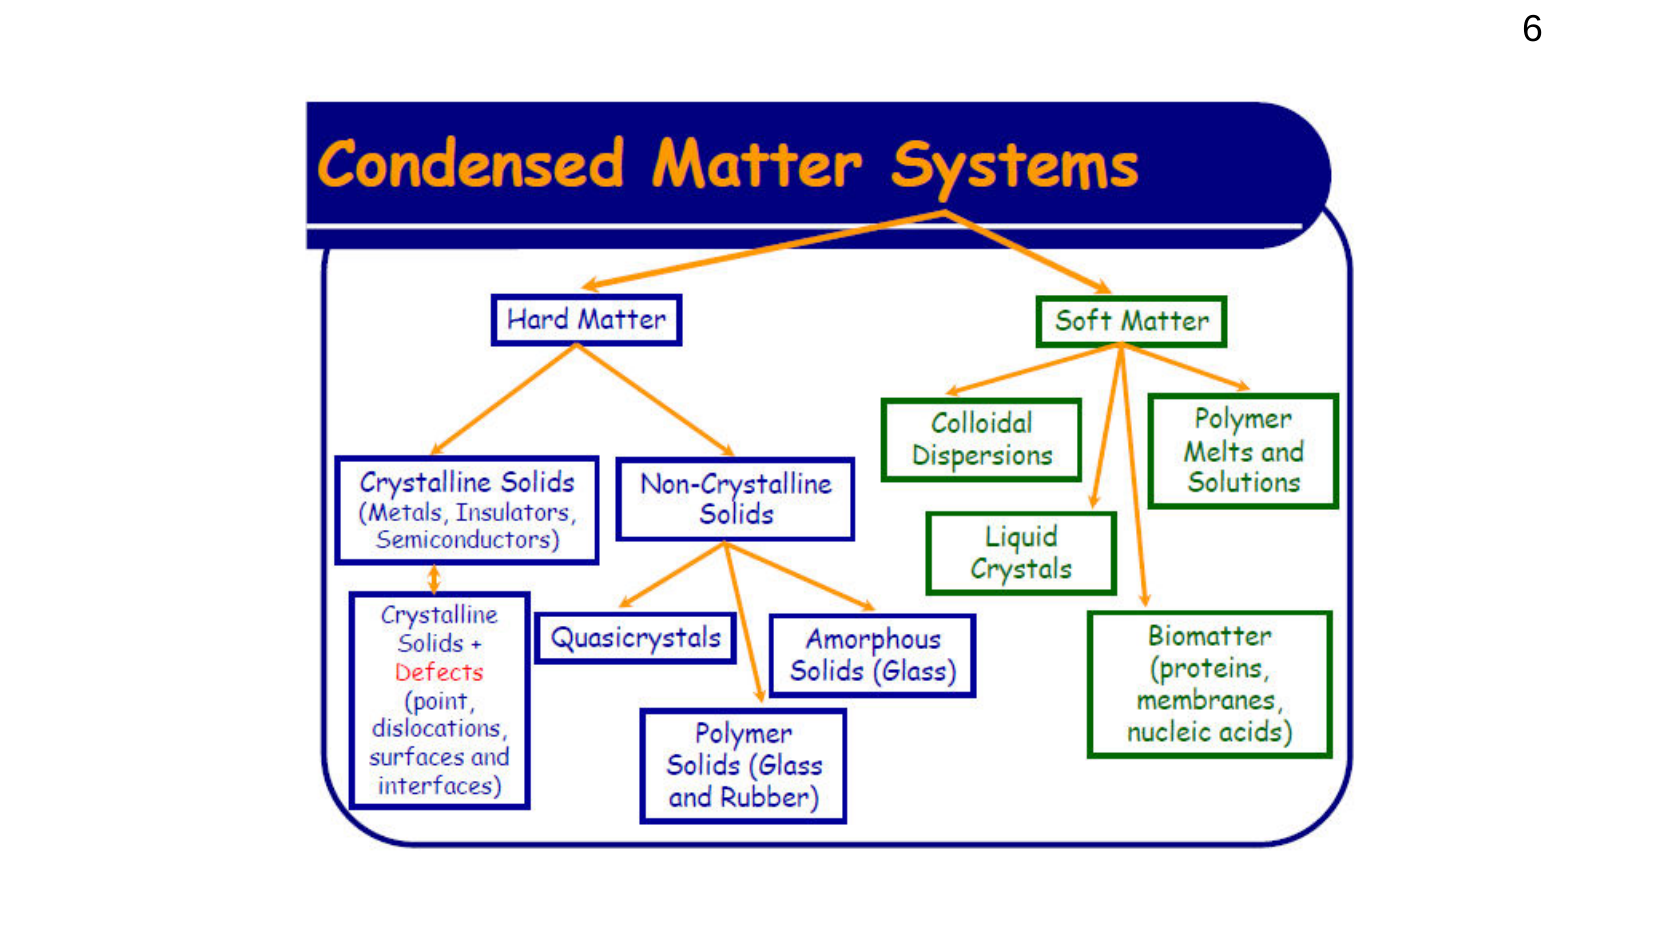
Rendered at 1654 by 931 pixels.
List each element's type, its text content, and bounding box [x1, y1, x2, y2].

text_box 9 [1507, 0, 1654, 71]
picture [293, 83, 1370, 852]
